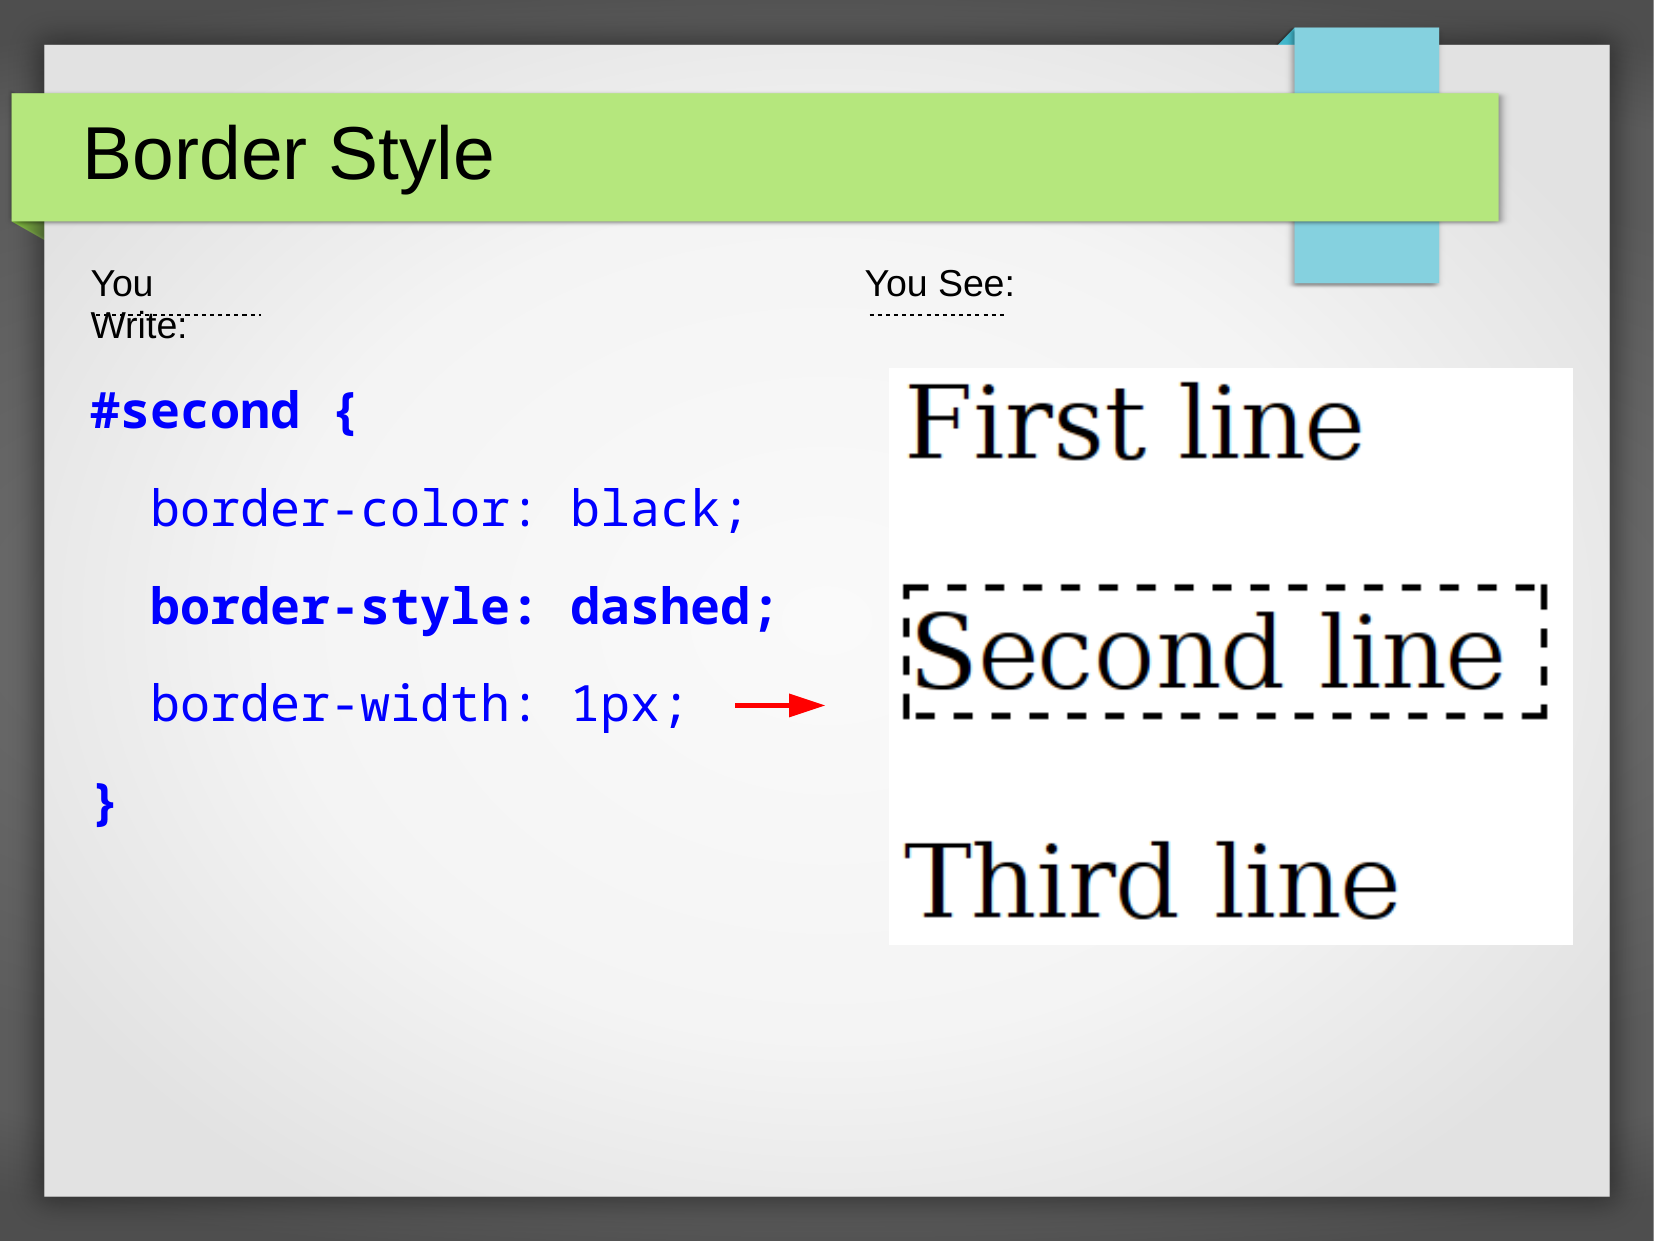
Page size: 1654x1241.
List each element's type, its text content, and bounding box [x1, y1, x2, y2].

text_box You Write: [75, 255, 277, 313]
picture [0, 0, 1654, 1241]
list #second { border-color: black; border-style: dashed; border-width: 1px; } [90, 375, 946, 1156]
text_box You See: [849, 255, 1030, 313]
title Border Style [82, 94, 1264, 213]
